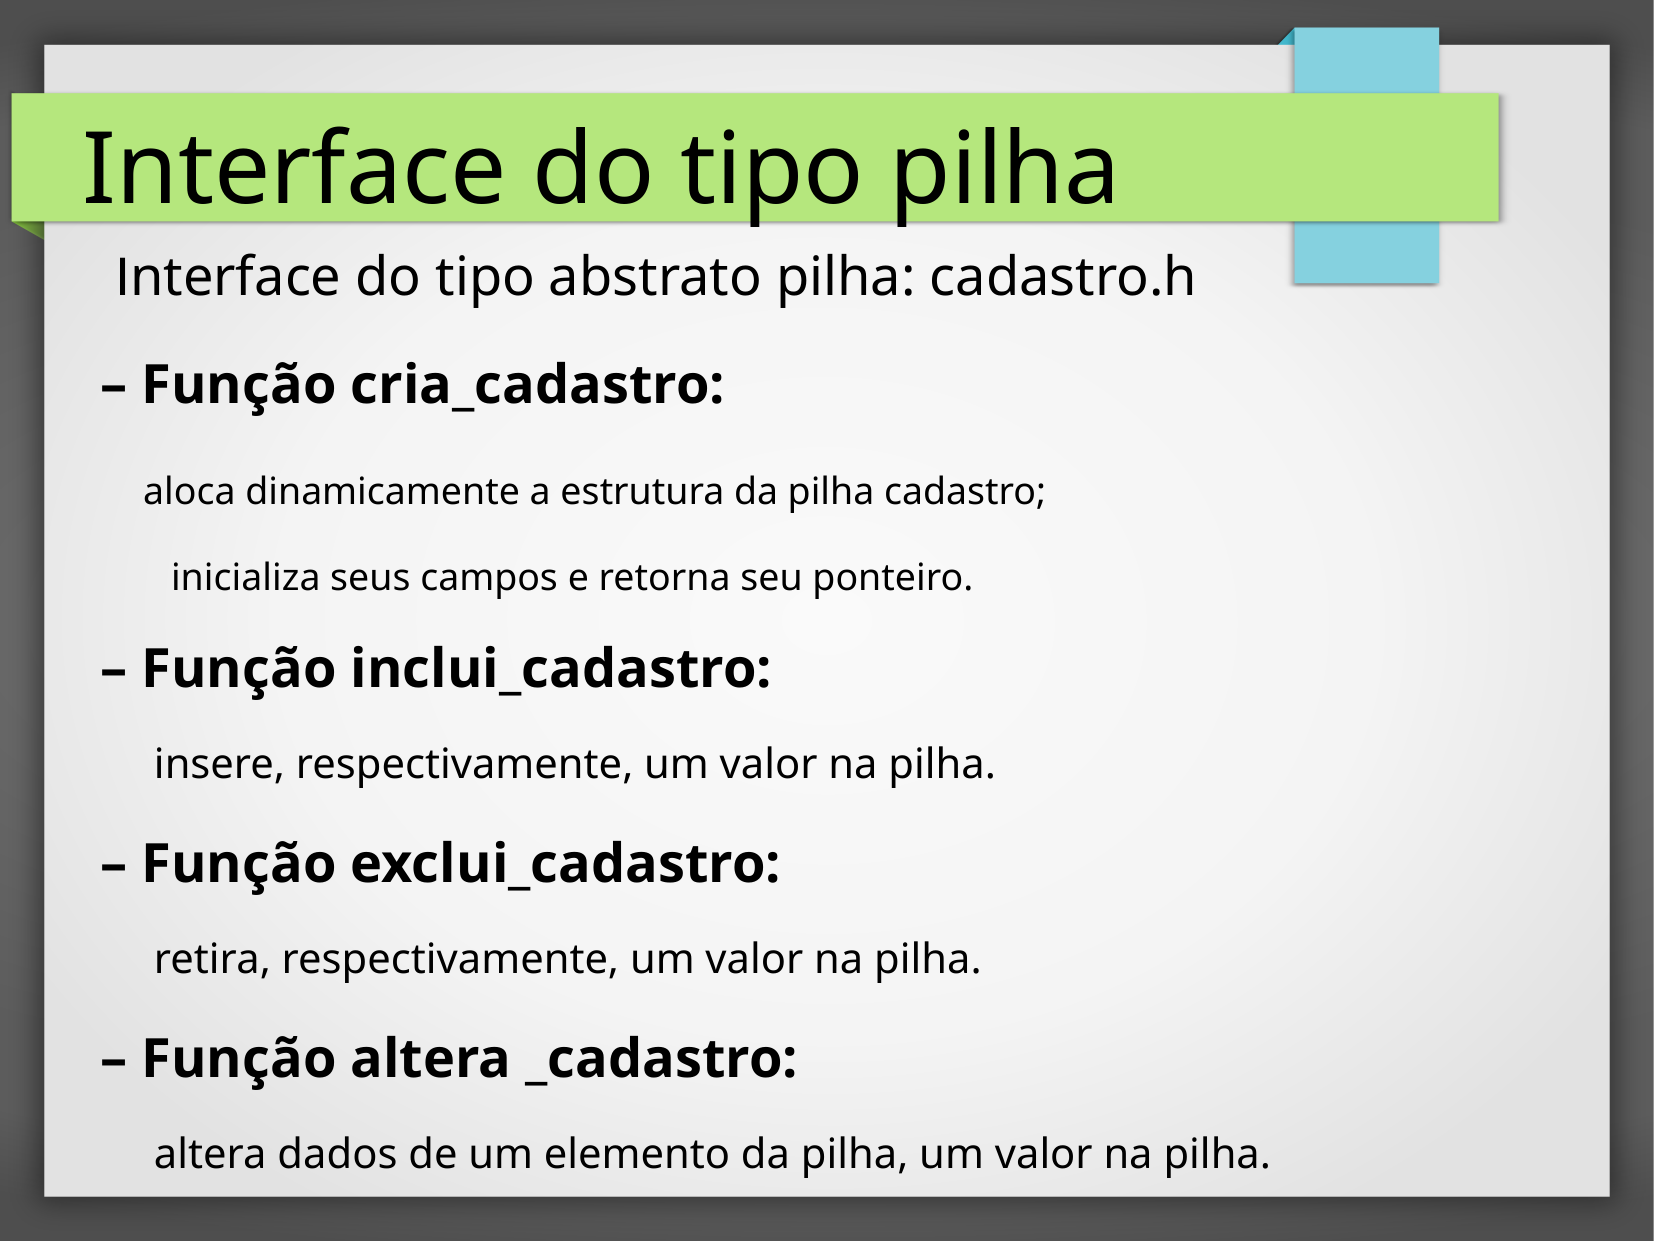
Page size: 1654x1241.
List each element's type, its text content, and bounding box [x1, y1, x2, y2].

picture [0, 0, 1654, 1241]
list Interface do tipo abstrato pilha: cadastro.h – Função cria_cadastro: aloca dinamicamente a estrutura da pilha cadastro; inicializa seus campos e retorna seu ponteiro. – Função inclui_cadastro: insere, respectivamente, um valor na pilha. – Função exclui_cadastro: retira, respectivamente, um valor na pilha. – Função altera _cadastro: altera dados de um elemento da pilha, um valor na pilha. [82, 242, 1571, 1193]
title Interface do tipo pilha [82, 49, 1571, 242]
